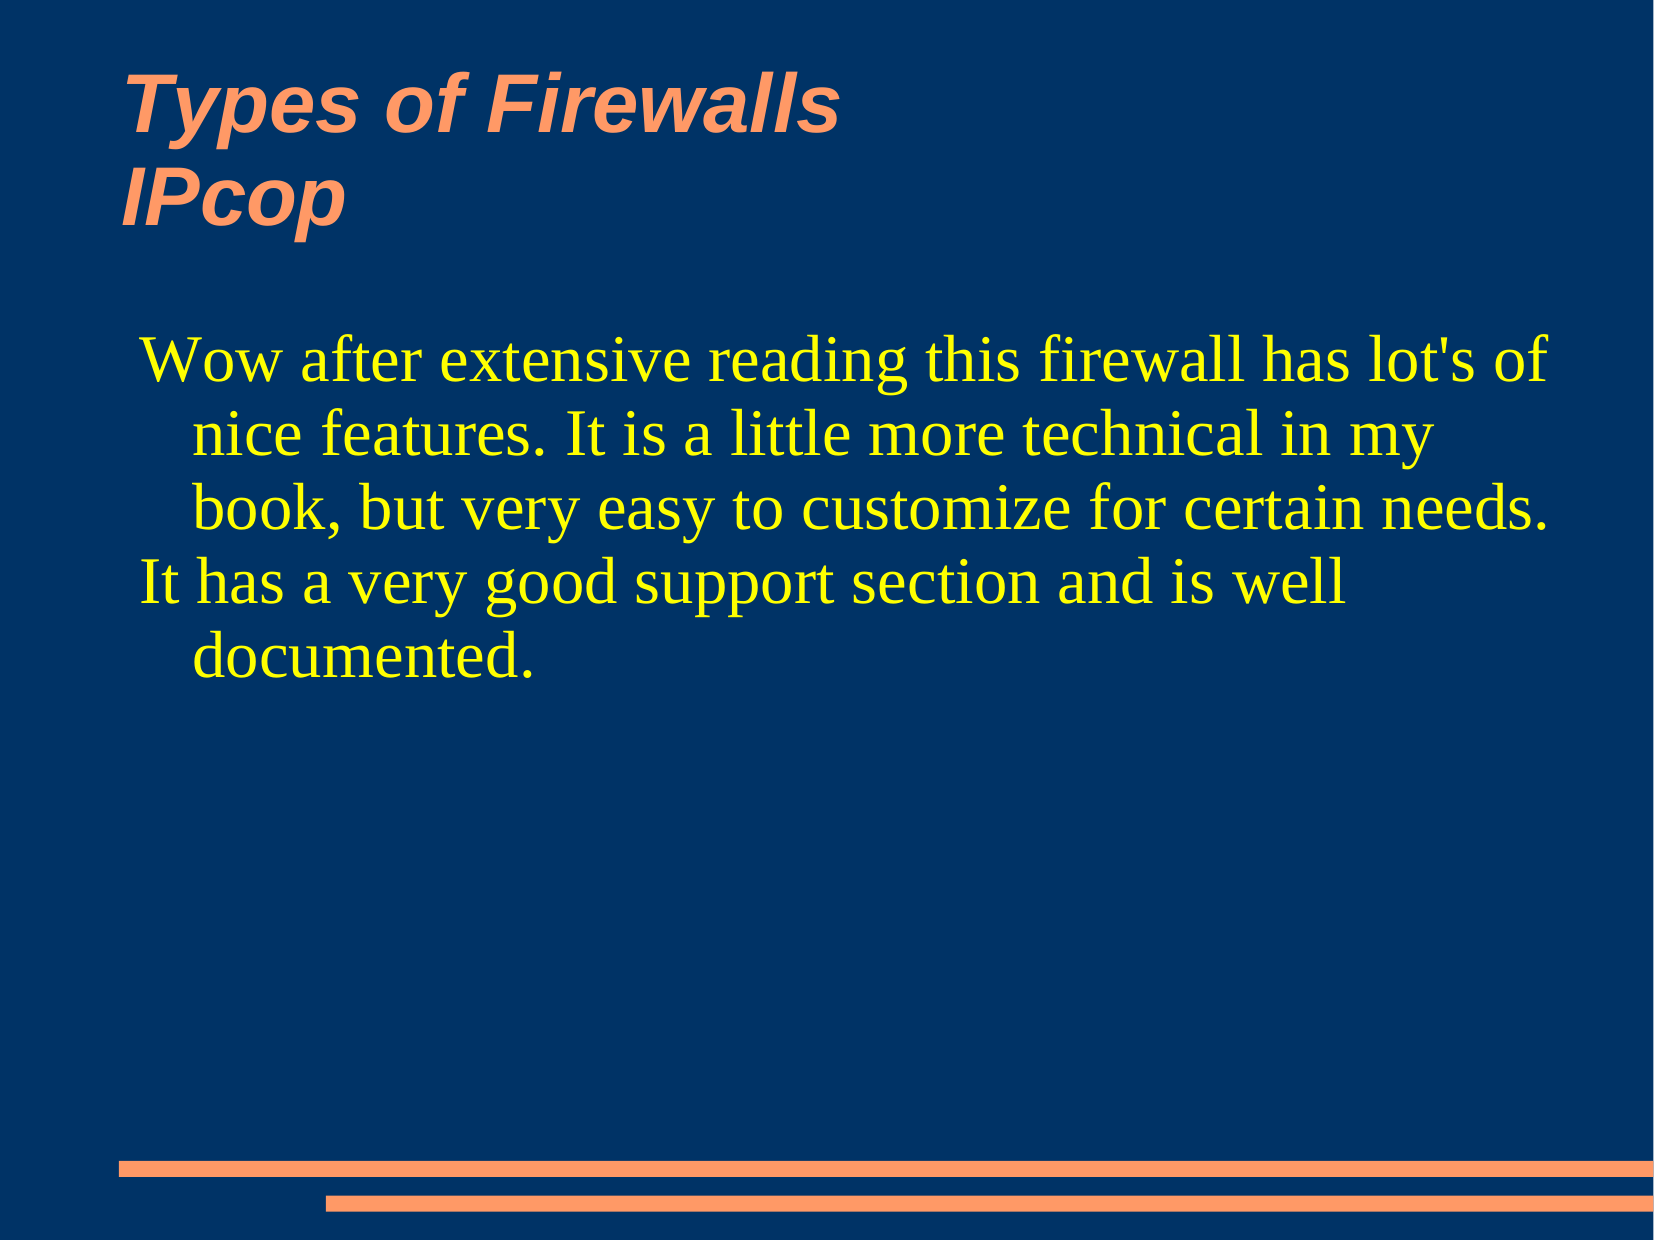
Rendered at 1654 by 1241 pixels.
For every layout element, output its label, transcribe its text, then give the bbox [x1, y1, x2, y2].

list Wow after extensive reading this firewall has lot's of nice features. It is a little more technical in my book, but very easy to customize for certain needs. It has a very good support section and is well documented. [121, 322, 1561, 1133]
title Types of Firewalls IPcop [121, 46, 1534, 254]
